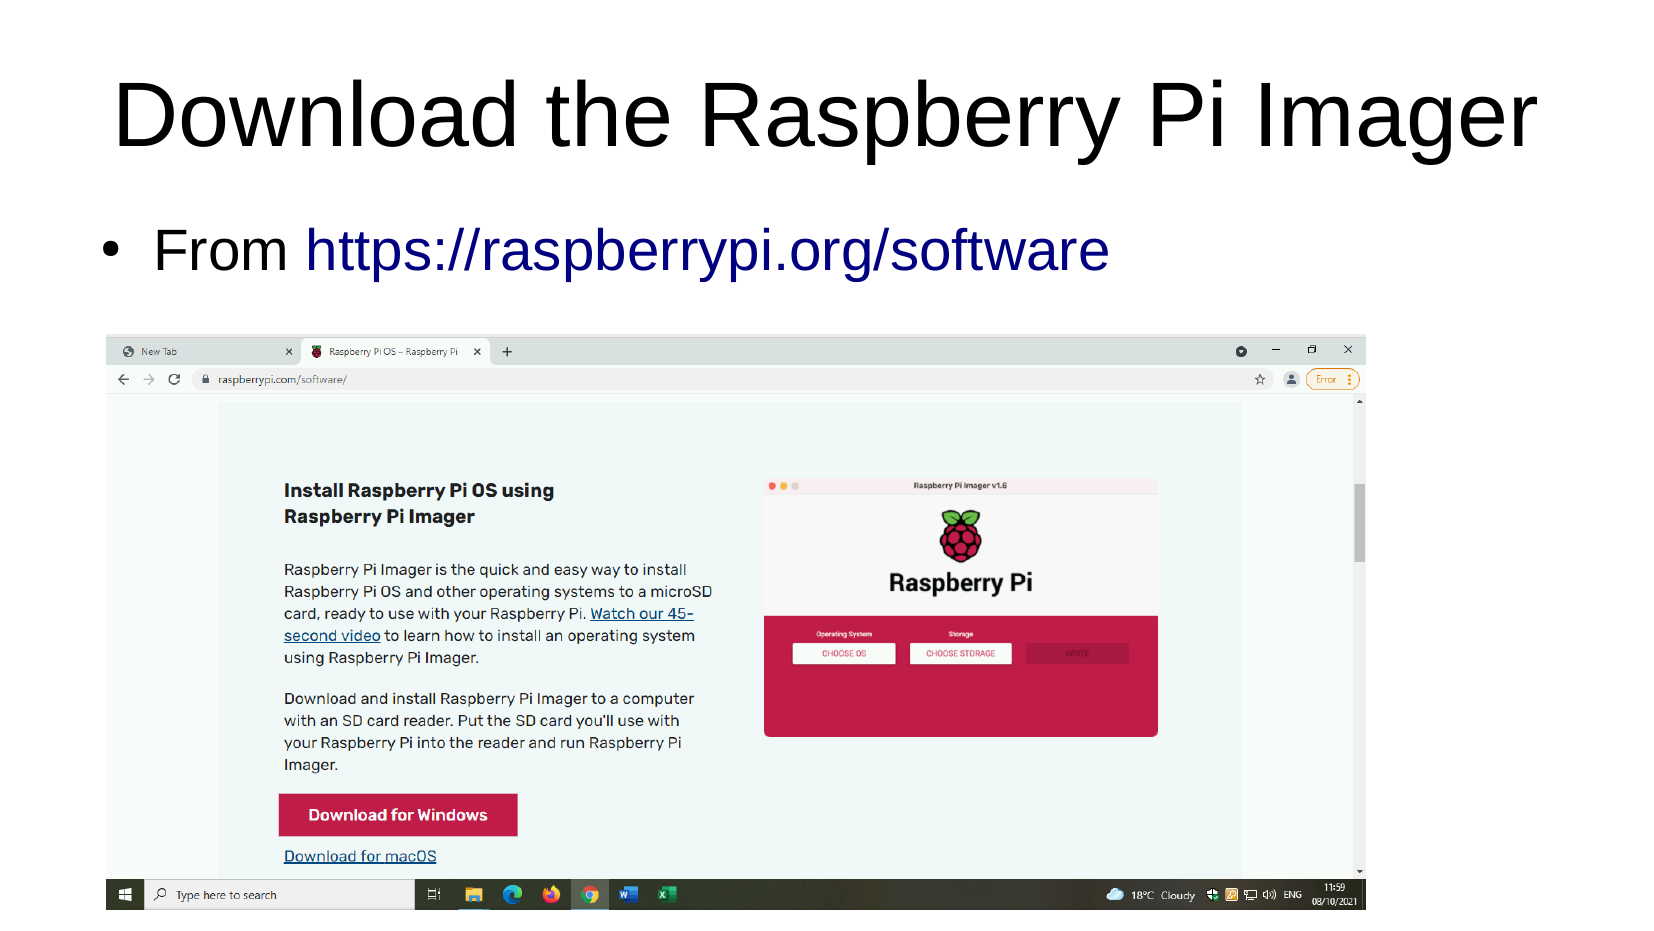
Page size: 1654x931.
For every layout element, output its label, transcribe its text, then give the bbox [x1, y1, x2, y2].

title Download the Raspberry Pi Imager [82, 37, 1571, 193]
picture [106, 334, 1366, 910]
list From https://raspberrypi.org/software [82, 217, 1571, 758]
